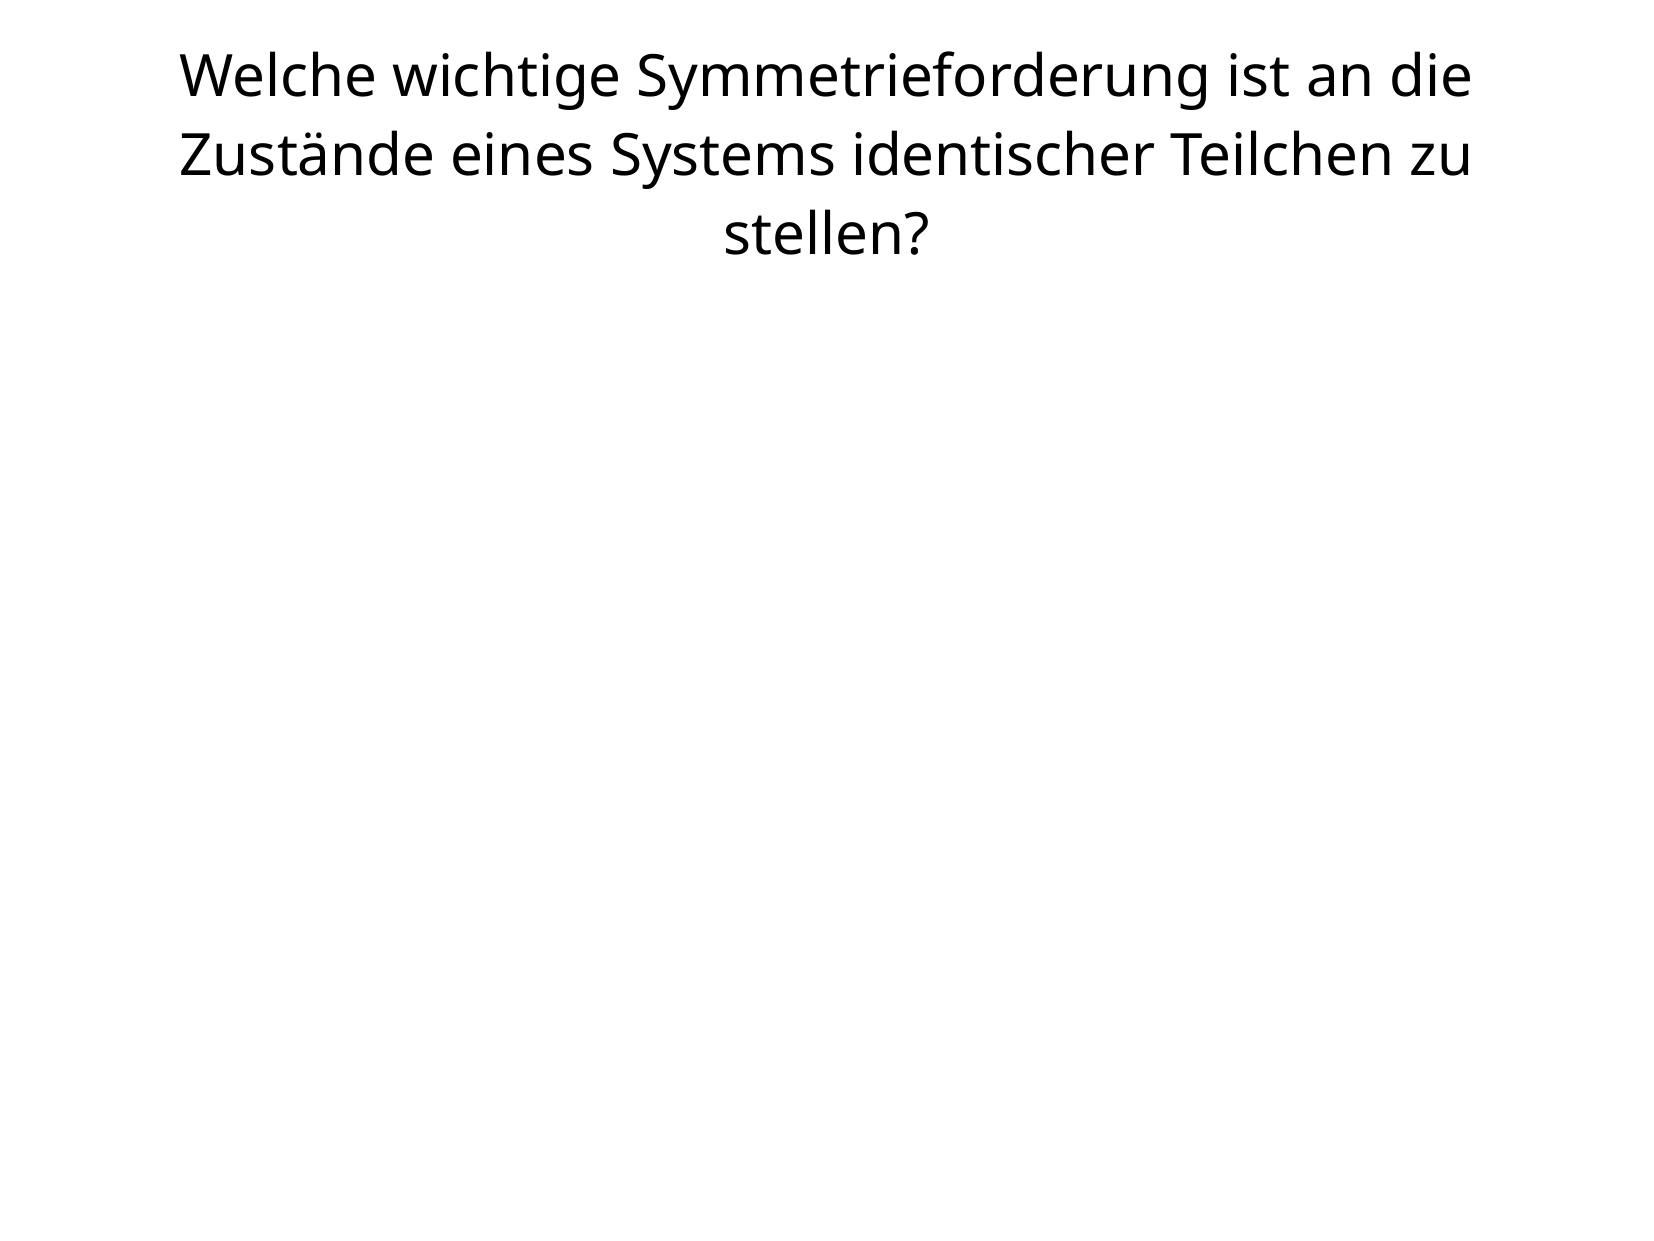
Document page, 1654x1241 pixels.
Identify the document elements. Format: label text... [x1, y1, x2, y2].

title Welche wichtige Symmetrieforderung ist an die Zustände eines Systems identischer Teilchen zu stellen? [82, 49, 1571, 257]
